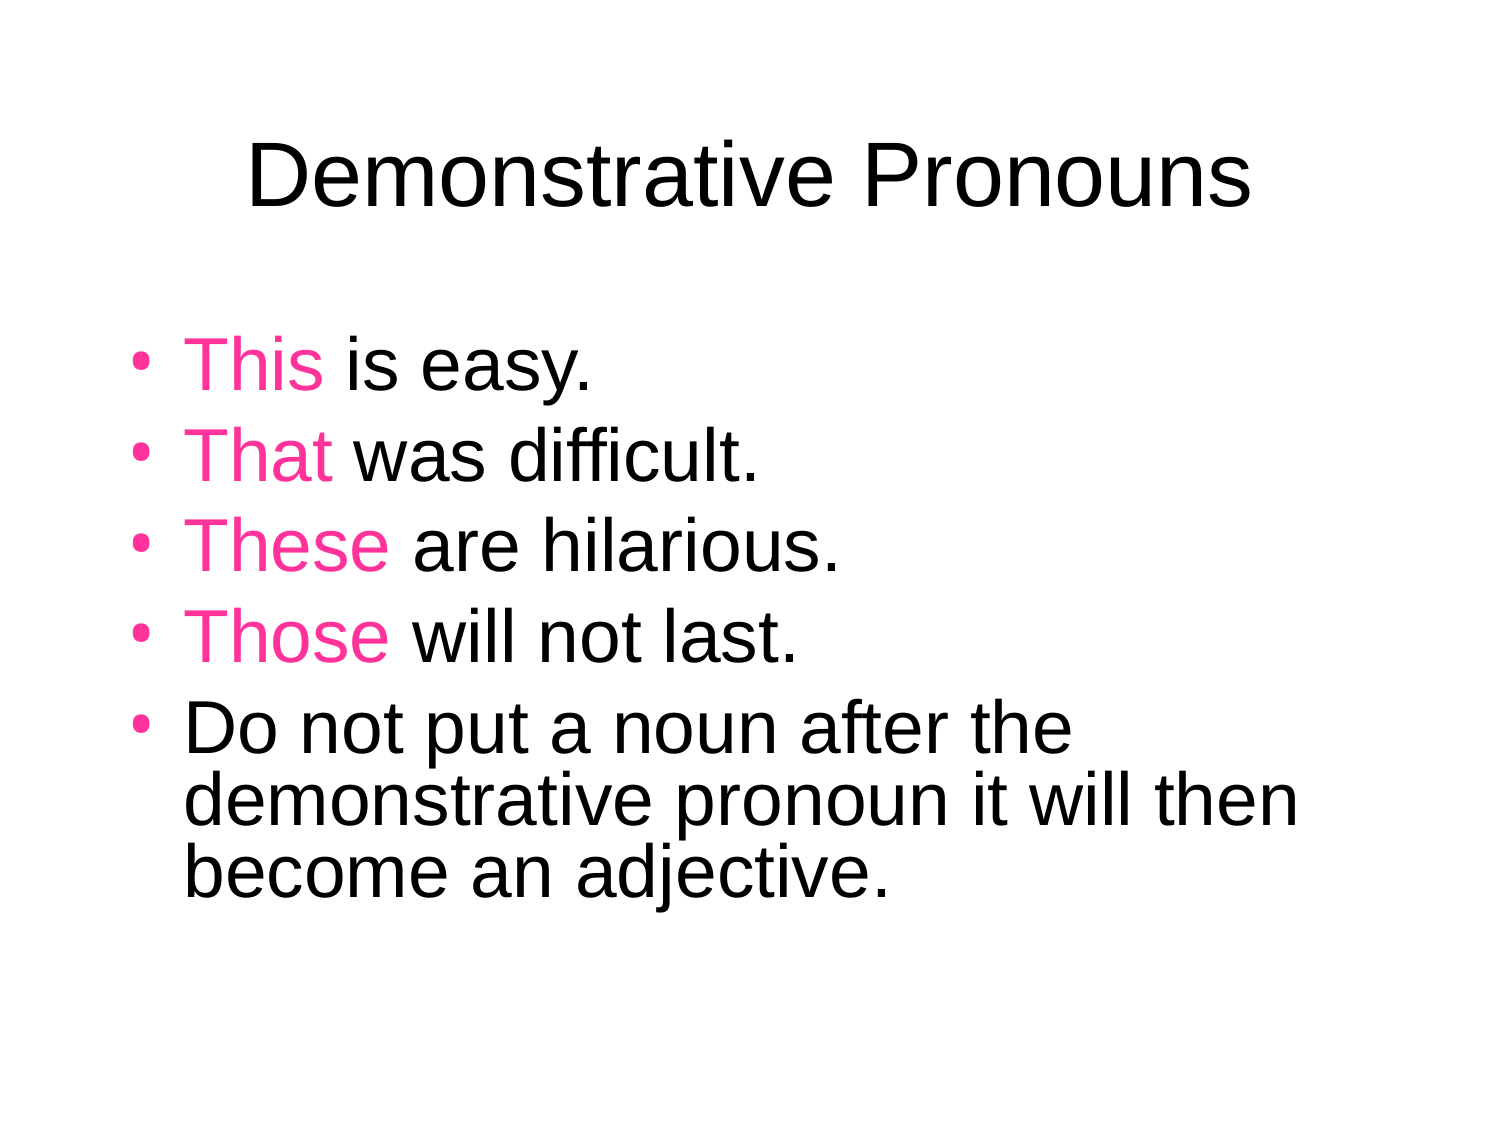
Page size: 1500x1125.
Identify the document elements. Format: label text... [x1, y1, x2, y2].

title Demonstrative Pronouns [112, 49, 1388, 290]
list This is easy. That was difficult. These are hilarious. Those will not last. Do not put a noun after the demonstrative pronoun it will then become an adjective. [112, 324, 1388, 1000]
